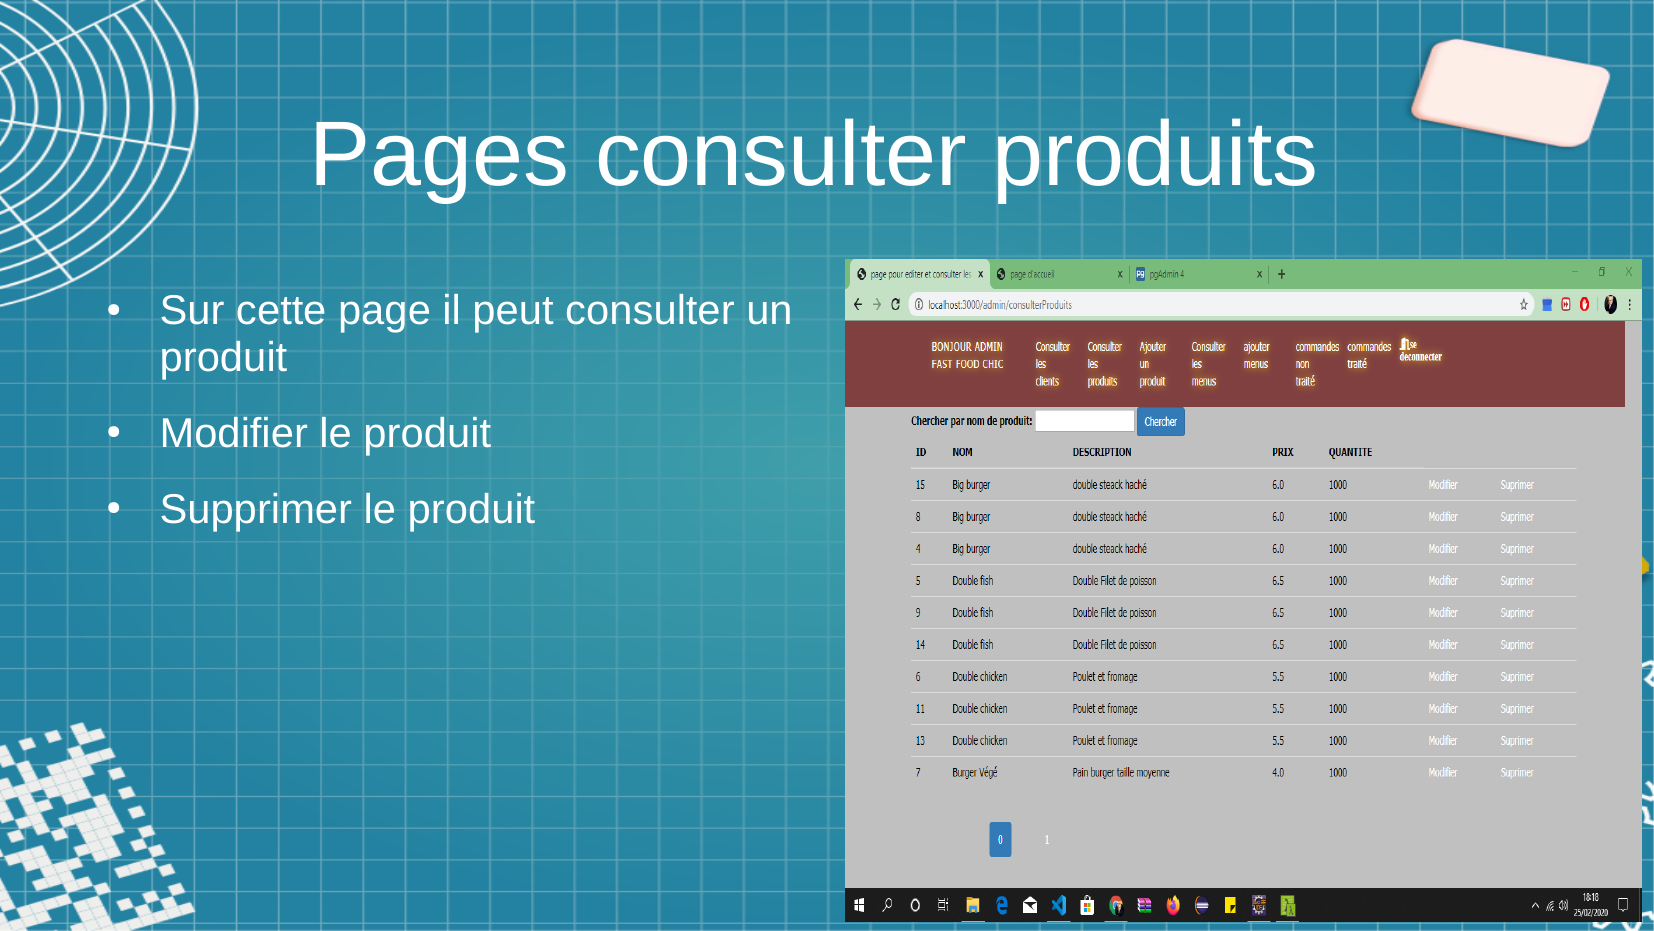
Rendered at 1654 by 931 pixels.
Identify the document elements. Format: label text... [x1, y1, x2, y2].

picture [0, 0, 1654, 931]
list Sur cette page il peut consulter un produit Modifier le produit Supprimer le produit [88, 287, 815, 827]
title Pages consulter produits [70, 47, 1560, 260]
